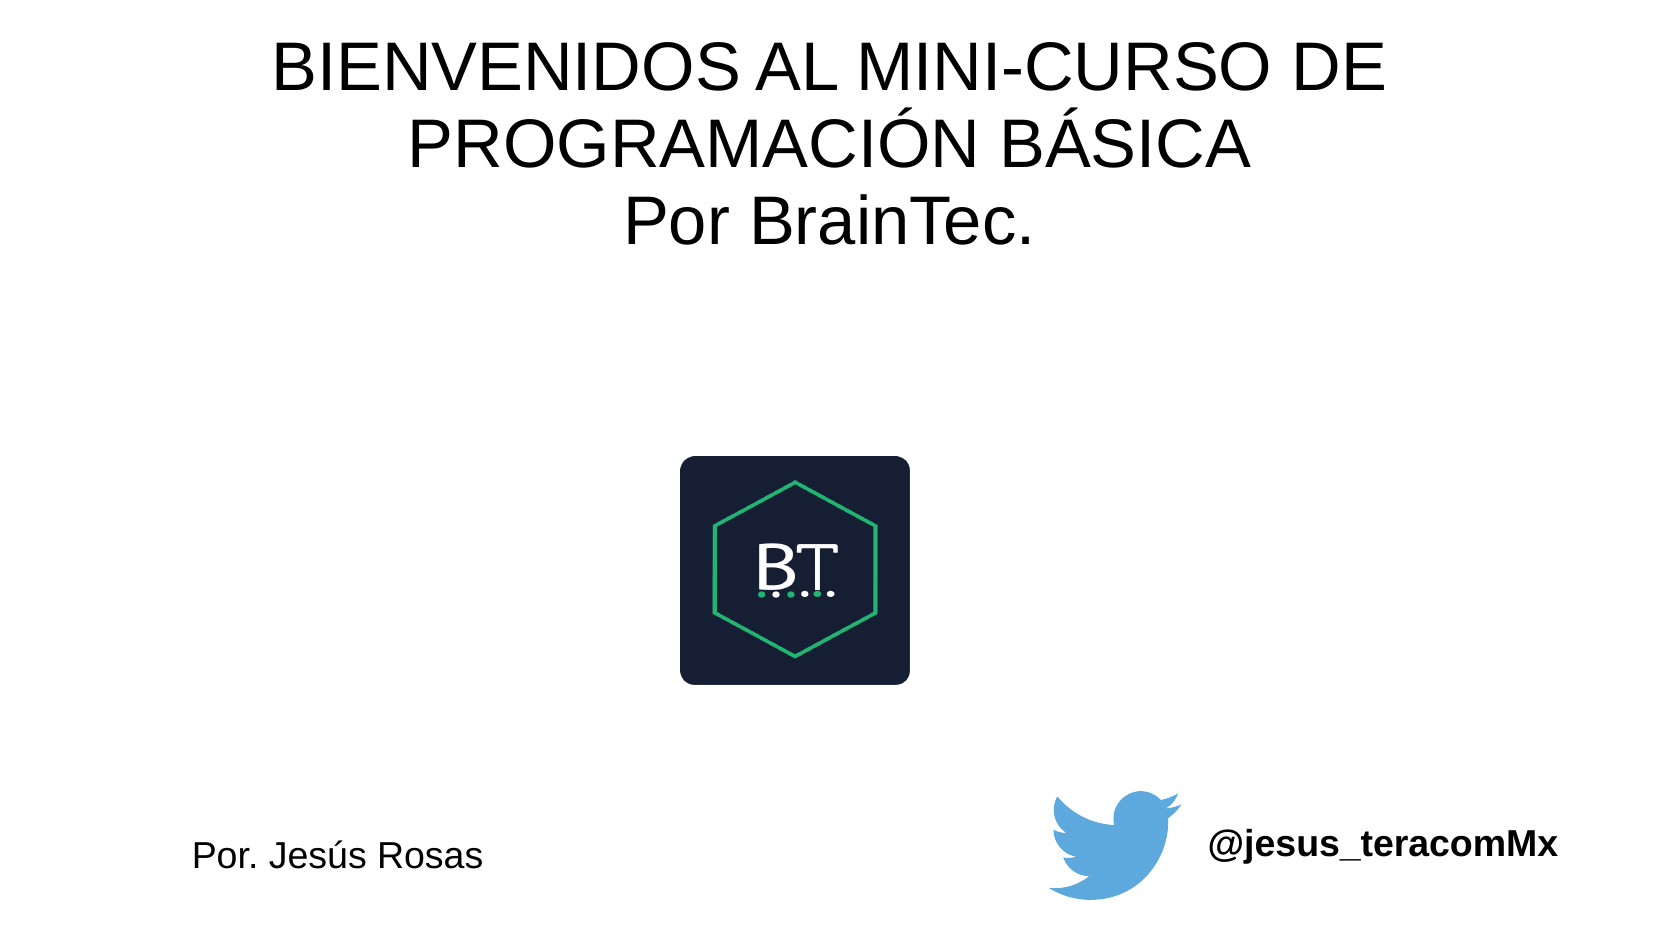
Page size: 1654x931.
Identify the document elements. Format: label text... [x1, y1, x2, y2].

picture [1048, 791, 1182, 900]
title BIENVENIDOS AL MINI-CURSO DE PROGRAMACIÓN BÁSICA Por BrainTec. [85, 28, 1574, 260]
text_box Por. Jesús Rosas [177, 826, 499, 884]
text_box @jesus_teracomMx [1192, 814, 1574, 872]
picture [680, 456, 910, 686]
